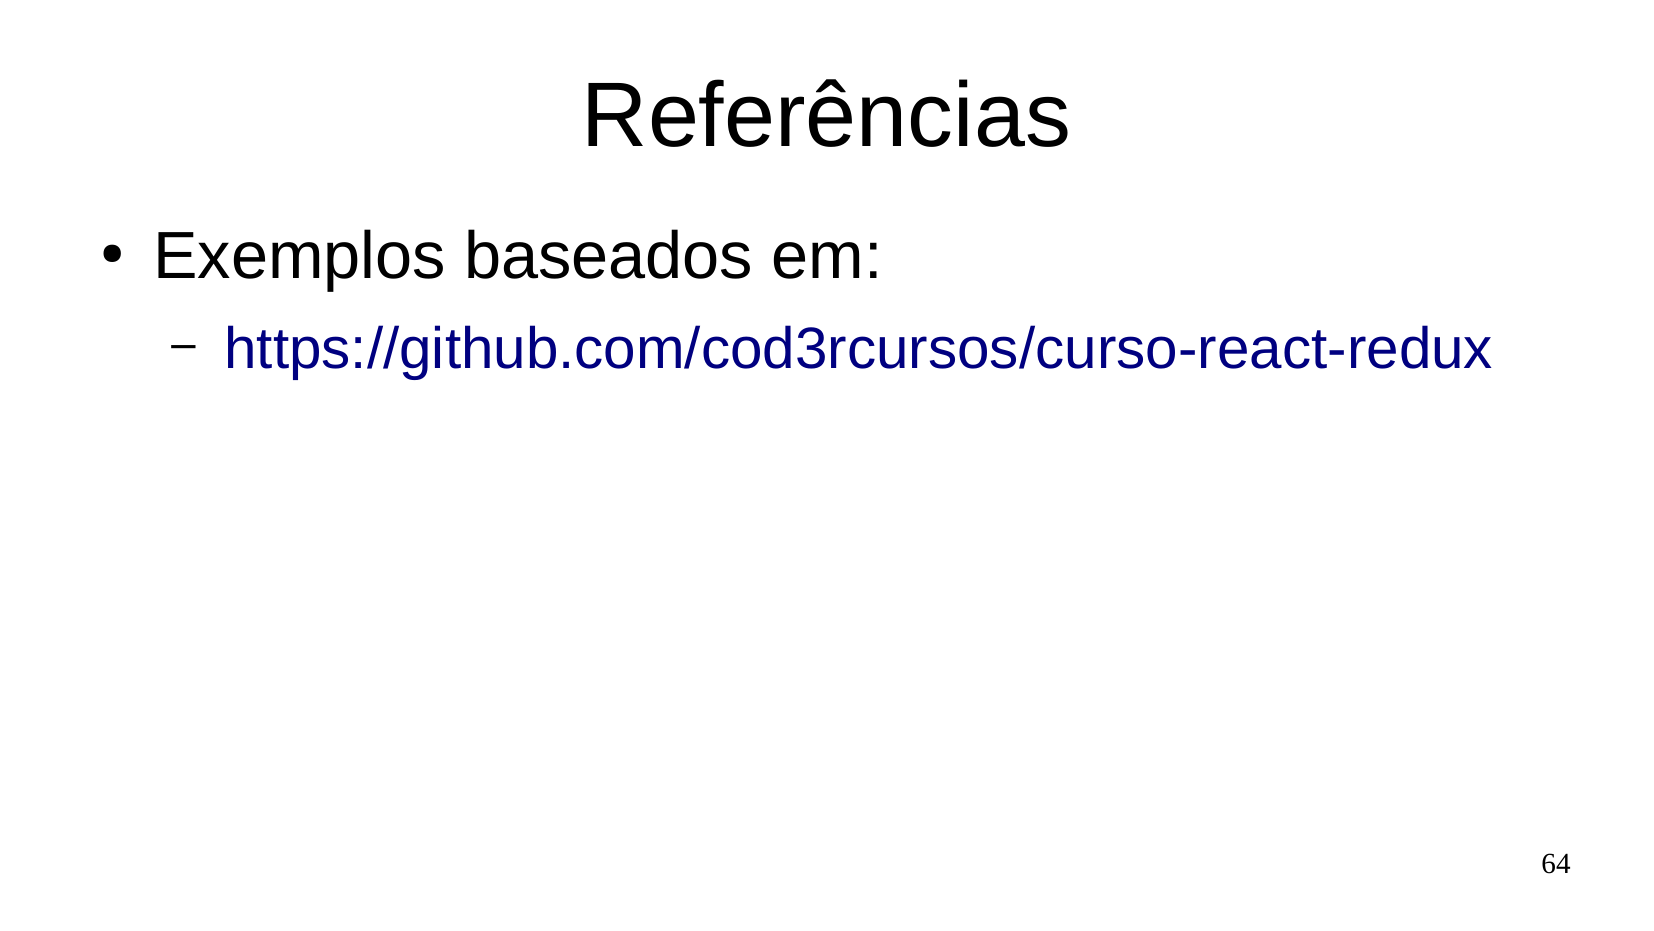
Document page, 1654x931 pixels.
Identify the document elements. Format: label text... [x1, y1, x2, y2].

title Referências [82, 37, 1571, 193]
list Exemplos baseados em: https://github.com/cod3rcursos/curso-react-redux [82, 217, 1571, 758]
